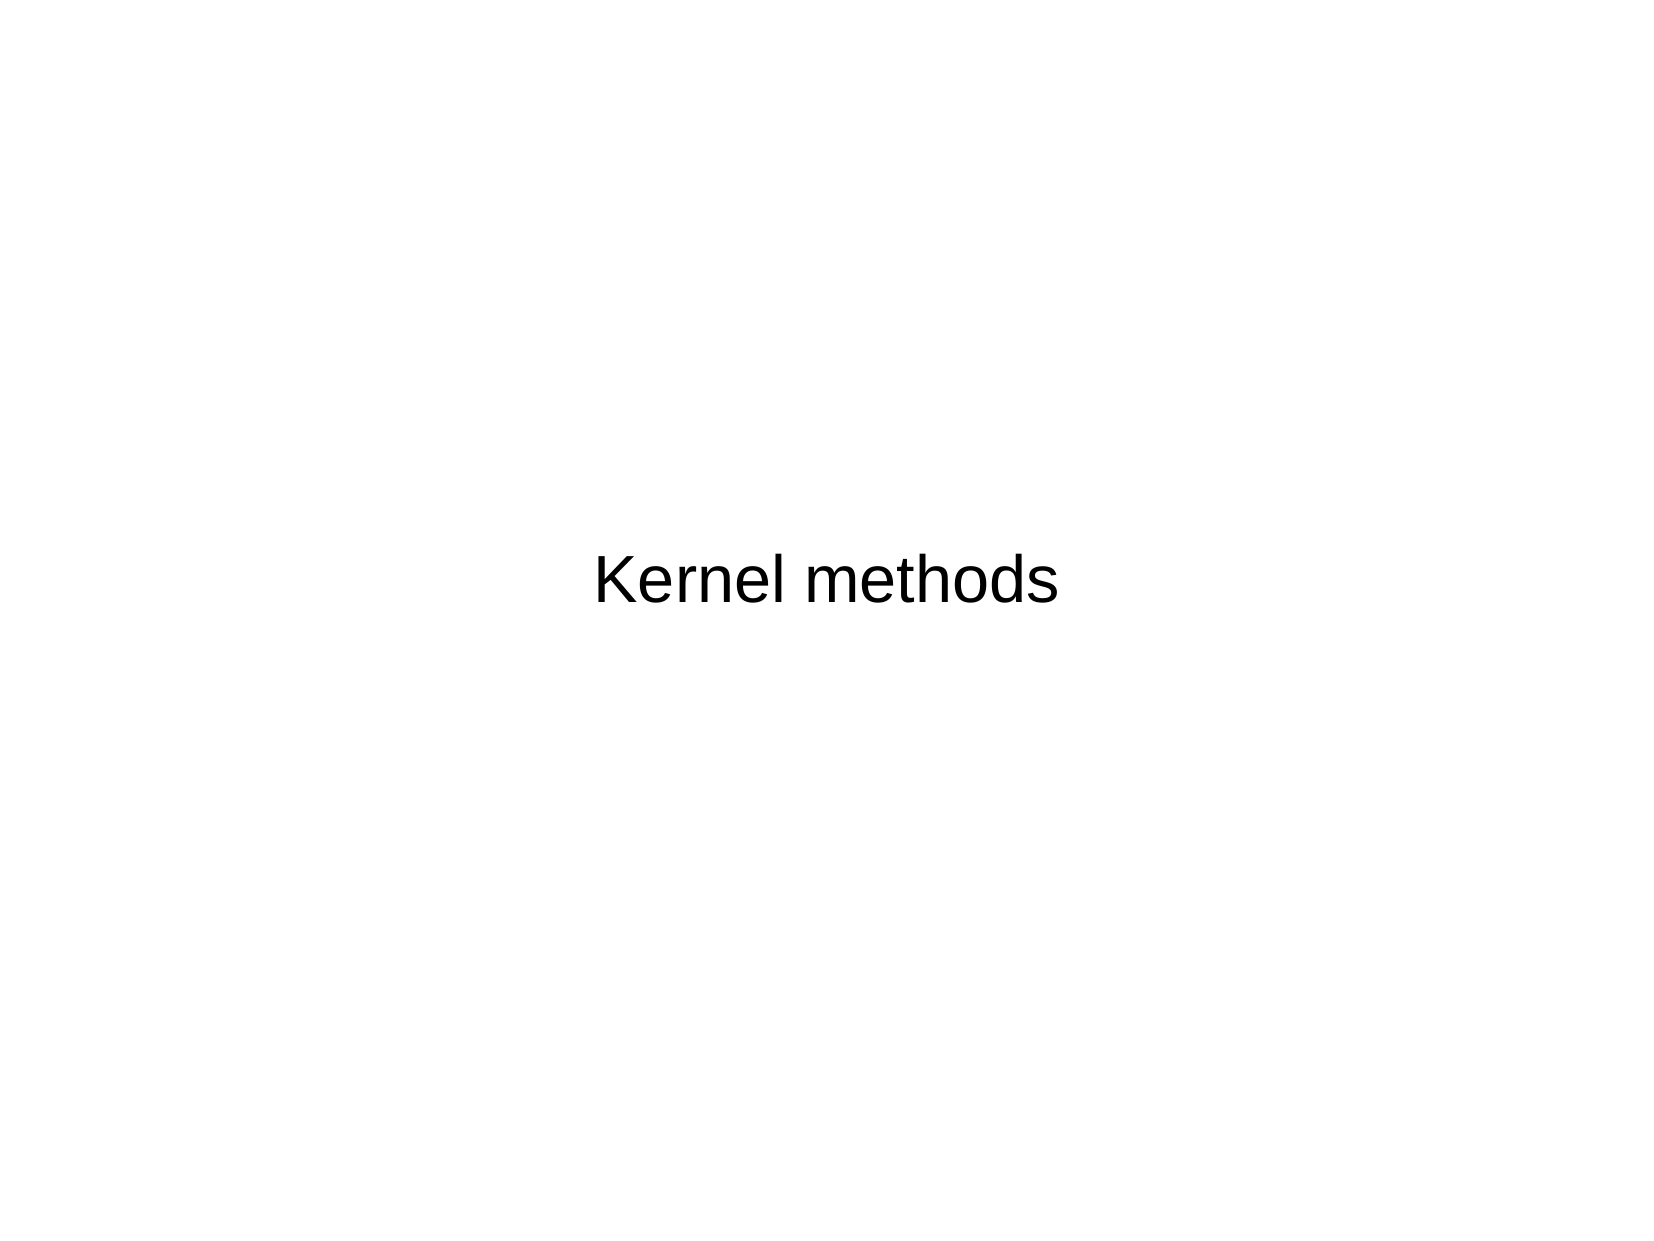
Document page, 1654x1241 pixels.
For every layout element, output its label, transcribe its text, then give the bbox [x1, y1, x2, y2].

subtitle Kernel methods [82, 56, 1571, 1102]
